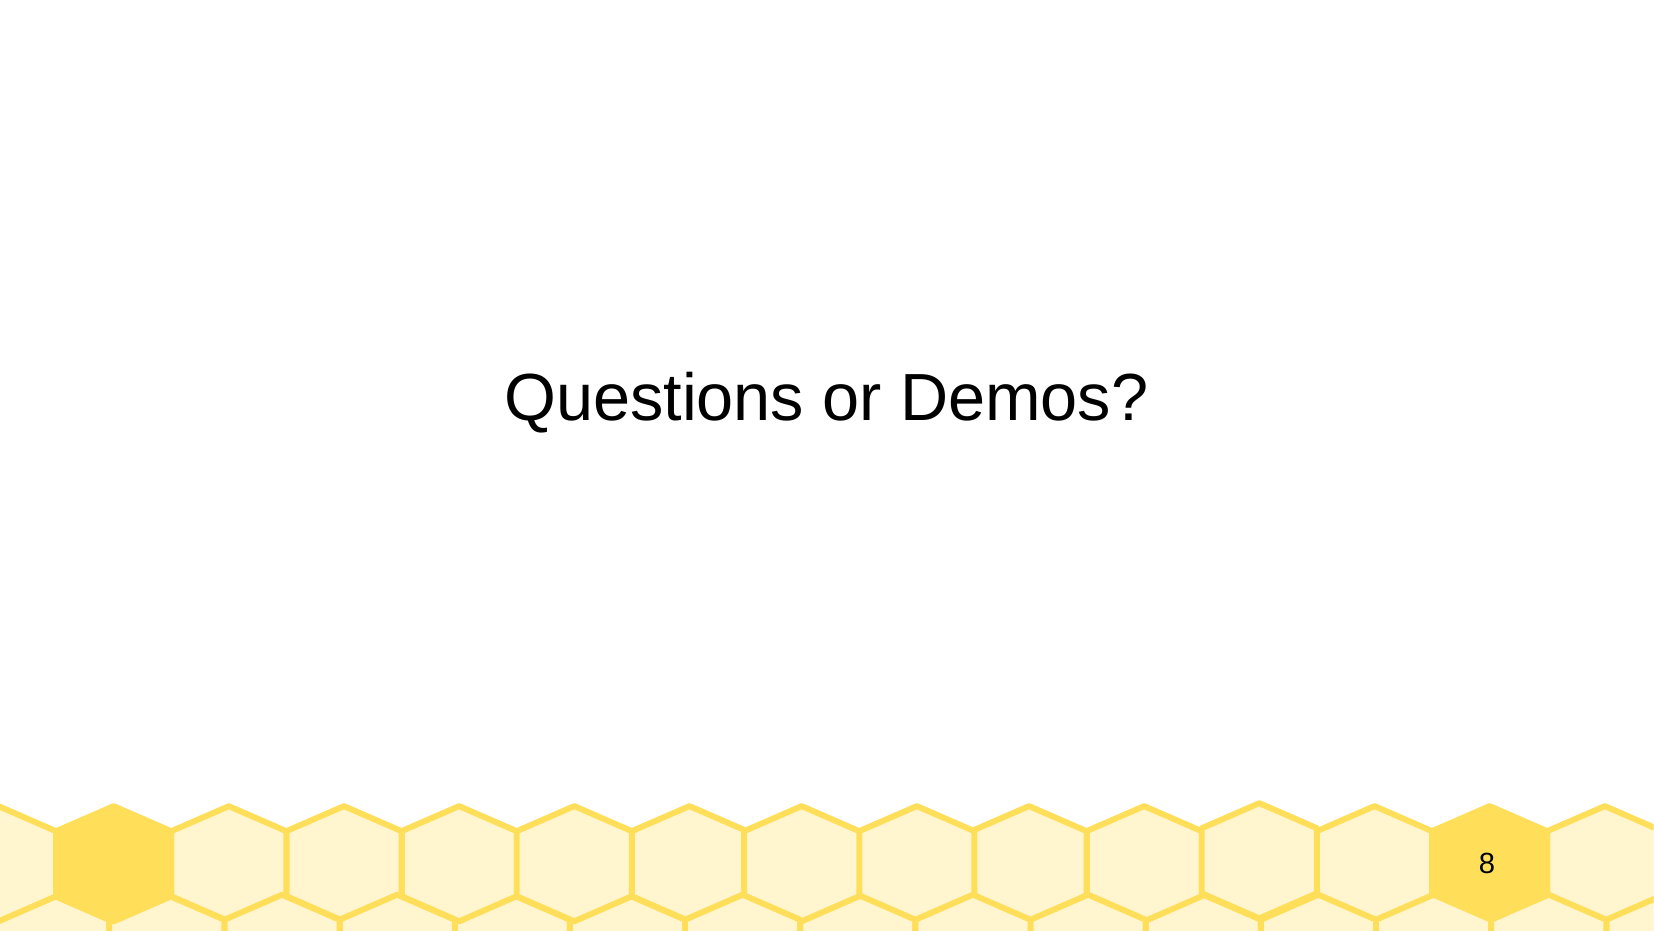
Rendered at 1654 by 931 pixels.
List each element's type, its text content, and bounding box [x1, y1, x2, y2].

subtitle Questions or Demos? [82, 37, 1571, 758]
